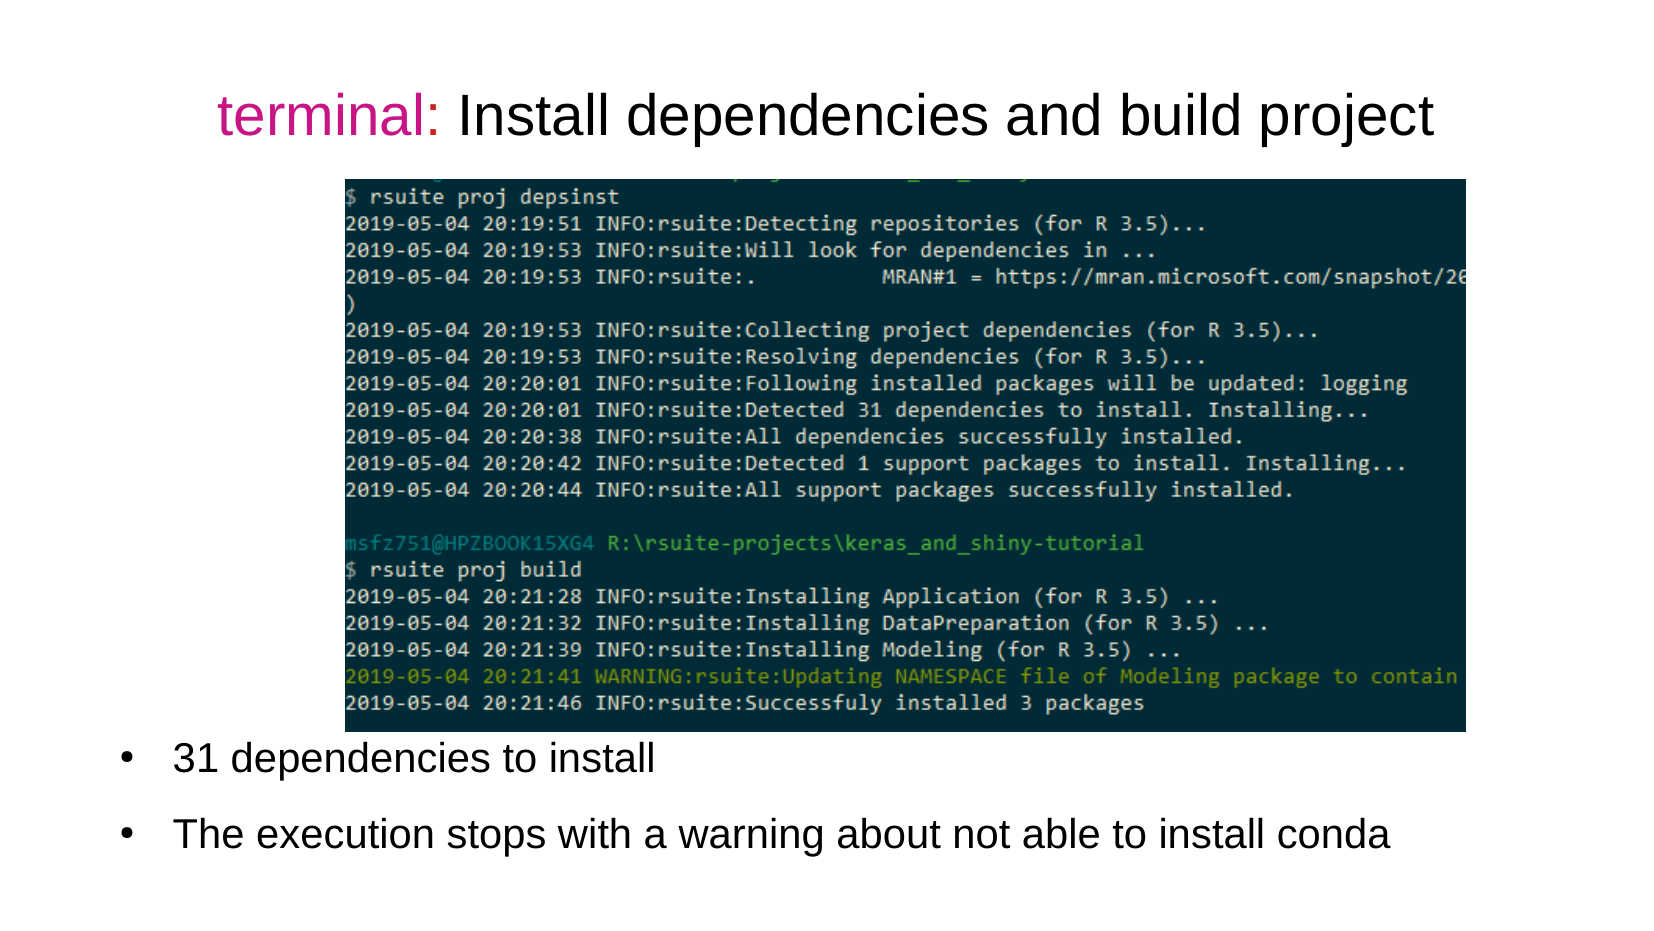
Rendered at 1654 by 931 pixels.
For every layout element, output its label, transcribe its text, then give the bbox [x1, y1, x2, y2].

picture [358, 589, 369, 603]
picture [1047, 273, 1056, 283]
picture [358, 430, 369, 443]
picture [445, 669, 469, 683]
picture [522, 616, 531, 630]
picture [1085, 486, 1093, 496]
picture [872, 220, 920, 235]
picture [1022, 433, 1031, 443]
picture [771, 217, 781, 230]
picture [408, 403, 419, 417]
picture [1161, 588, 1167, 608]
picture [783, 220, 806, 230]
picture [484, 589, 494, 603]
picture [697, 481, 705, 496]
picture [484, 376, 494, 390]
picture [597, 350, 605, 363]
picture [384, 430, 394, 443]
picture [633, 403, 645, 417]
picture [1096, 589, 1107, 603]
picture [1197, 273, 1207, 283]
picture [345, 188, 355, 206]
picture [408, 616, 419, 630]
picture [633, 456, 645, 470]
picture [834, 535, 843, 551]
picture [383, 350, 394, 363]
picture [1035, 646, 1045, 656]
picture [521, 456, 531, 470]
picture [822, 215, 831, 230]
picture [721, 646, 732, 656]
picture [1047, 348, 1057, 363]
picture [1085, 428, 1093, 443]
picture [935, 593, 943, 603]
picture [708, 430, 718, 443]
picture [846, 668, 882, 688]
picture [822, 539, 831, 550]
picture [633, 217, 645, 230]
picture [518, 536, 527, 550]
picture [345, 561, 356, 579]
picture [1046, 379, 1070, 395]
picture [408, 350, 419, 363]
picture [1071, 268, 1081, 285]
picture [496, 616, 507, 630]
picture [746, 350, 770, 363]
picture [1260, 376, 1268, 390]
picture [745, 243, 757, 257]
picture [484, 403, 493, 417]
picture [846, 379, 857, 395]
picture [1322, 375, 1331, 390]
picture [521, 188, 557, 208]
picture [608, 376, 630, 390]
picture [921, 616, 993, 634]
picture [1134, 273, 1143, 283]
picture [946, 699, 956, 710]
picture [559, 217, 568, 230]
picture [822, 375, 831, 390]
picture [871, 483, 881, 496]
picture [446, 589, 469, 603]
picture [946, 593, 956, 603]
picture [872, 539, 882, 550]
picture [496, 270, 507, 283]
picture [609, 536, 619, 550]
picture [1209, 483, 1218, 496]
picture [608, 243, 630, 257]
picture [1034, 273, 1045, 288]
picture [534, 616, 543, 630]
picture [1021, 379, 1031, 390]
picture [958, 646, 968, 656]
picture [472, 566, 495, 576]
picture [796, 619, 806, 630]
picture [358, 483, 380, 496]
picture [559, 193, 568, 204]
picture [659, 699, 693, 710]
picture [697, 428, 706, 443]
picture [371, 669, 394, 683]
picture [1271, 375, 1293, 390]
picture [422, 589, 430, 603]
picture [446, 403, 469, 417]
picture [883, 270, 956, 283]
picture [484, 270, 493, 283]
picture [783, 699, 793, 710]
picture [971, 353, 981, 363]
picture [496, 243, 507, 257]
picture [572, 350, 581, 363]
picture [1096, 614, 1106, 630]
picture [1058, 486, 1070, 496]
picture [871, 242, 882, 257]
picture [659, 406, 693, 417]
picture [1246, 268, 1257, 283]
picture [571, 589, 582, 603]
picture [446, 456, 469, 470]
picture [358, 270, 381, 283]
picture [1209, 380, 1218, 390]
picture [347, 643, 357, 656]
picture [1146, 406, 1156, 417]
picture [771, 699, 781, 710]
picture [497, 188, 505, 208]
picture [810, 641, 818, 656]
picture [746, 669, 756, 683]
picture [1383, 672, 1406, 683]
picture [695, 536, 705, 550]
picture [971, 433, 993, 443]
picture [708, 350, 718, 363]
picture [572, 456, 582, 470]
picture [608, 270, 630, 283]
picture [633, 323, 645, 337]
picture [608, 456, 630, 470]
picture [484, 643, 494, 656]
picture [659, 433, 669, 443]
picture [1172, 616, 1181, 630]
picture [947, 641, 956, 656]
picture [1135, 481, 1143, 496]
picture [496, 456, 507, 470]
picture [971, 406, 993, 417]
picture [347, 696, 355, 710]
picture [721, 273, 732, 283]
picture [608, 323, 630, 337]
picture [559, 430, 568, 443]
picture [709, 243, 718, 257]
picture [1109, 486, 1118, 496]
picture [345, 217, 357, 230]
picture [771, 535, 780, 554]
picture [708, 643, 718, 656]
picture [446, 696, 469, 710]
picture [1147, 433, 1156, 443]
picture [996, 379, 1018, 395]
picture [747, 403, 770, 417]
picture [1160, 459, 1168, 470]
picture [1235, 481, 1243, 496]
picture [559, 323, 568, 337]
picture [1046, 536, 1056, 550]
picture [1033, 459, 1043, 470]
picture [772, 375, 781, 390]
picture [1071, 536, 1081, 550]
picture [860, 456, 869, 470]
picture [560, 561, 568, 576]
picture [858, 539, 869, 550]
picture [996, 246, 1018, 257]
picture [1046, 619, 1068, 630]
picture [672, 646, 693, 656]
picture [1421, 672, 1431, 683]
picture [458, 566, 469, 581]
picture [835, 593, 843, 603]
picture [446, 350, 469, 363]
picture [772, 428, 781, 443]
picture [608, 483, 631, 496]
picture [885, 459, 893, 470]
picture [597, 616, 605, 630]
picture [1171, 326, 1182, 337]
picture [659, 326, 693, 337]
picture [358, 456, 369, 470]
picture [721, 459, 732, 470]
picture [697, 614, 705, 630]
picture [1197, 455, 1206, 470]
picture [1161, 215, 1167, 235]
picture [672, 539, 681, 550]
picture [521, 589, 544, 603]
picture [534, 243, 544, 257]
picture [421, 669, 430, 683]
picture [897, 379, 906, 390]
picture [708, 539, 719, 550]
picture [408, 217, 419, 230]
picture [572, 616, 581, 630]
picture [883, 379, 893, 390]
picture [496, 483, 507, 496]
picture [846, 220, 857, 235]
picture [697, 401, 705, 417]
picture [1221, 406, 1231, 417]
picture [821, 486, 844, 501]
picture [446, 430, 469, 443]
picture [358, 643, 381, 656]
picture [608, 350, 630, 363]
picture [433, 566, 444, 576]
picture [983, 322, 993, 337]
picture [1284, 273, 1293, 283]
picture [1071, 699, 1081, 710]
picture [1334, 669, 1343, 683]
picture [1235, 406, 1243, 417]
picture [571, 430, 582, 443]
picture [1271, 668, 1282, 683]
picture [1059, 403, 1068, 417]
picture [1098, 401, 1105, 417]
picture [1097, 481, 1107, 496]
picture [1409, 273, 1420, 283]
picture [421, 563, 430, 576]
title terminal: Install dependencies and build project [82, 37, 1571, 193]
picture [659, 220, 669, 230]
picture [422, 430, 430, 443]
picture [1197, 428, 1206, 443]
picture [484, 323, 494, 337]
picture [522, 403, 530, 417]
picture [446, 616, 469, 630]
picture [597, 270, 605, 283]
picture [960, 433, 968, 443]
picture [672, 353, 693, 363]
picture [959, 456, 968, 470]
picture [861, 694, 867, 710]
picture [1122, 589, 1131, 603]
picture [522, 243, 531, 257]
picture [935, 433, 943, 443]
picture [1146, 459, 1156, 470]
picture [758, 593, 768, 603]
picture [1009, 539, 1018, 550]
picture [1283, 672, 1293, 683]
picture [1110, 643, 1118, 656]
picture [784, 353, 795, 363]
picture [772, 593, 781, 603]
picture [672, 220, 693, 230]
picture [996, 326, 1043, 341]
picture [998, 641, 1005, 661]
picture [1160, 348, 1167, 368]
picture [1221, 375, 1243, 395]
picture [1046, 668, 1056, 683]
picture [558, 403, 580, 417]
picture [1296, 672, 1320, 688]
picture [1035, 348, 1043, 368]
picture [347, 270, 357, 283]
picture [961, 694, 968, 710]
picture [872, 375, 881, 390]
picture [534, 696, 543, 710]
picture [633, 589, 645, 603]
picture [1134, 433, 1143, 443]
picture [895, 669, 994, 683]
picture [922, 322, 956, 341]
picture [1046, 215, 1057, 230]
picture [521, 376, 532, 390]
picture [1110, 535, 1118, 550]
picture [659, 593, 693, 603]
picture [871, 433, 893, 443]
picture [1097, 273, 1107, 283]
picture [810, 614, 818, 630]
picture [535, 536, 543, 550]
picture [1173, 401, 1181, 417]
picture [997, 593, 1018, 603]
picture [1197, 616, 1206, 630]
picture [1121, 699, 1132, 710]
picture [760, 428, 768, 443]
picture [358, 350, 381, 363]
picture [935, 215, 943, 230]
picture [747, 456, 770, 470]
picture [935, 375, 943, 390]
picture [559, 643, 568, 656]
picture [345, 430, 357, 443]
picture [1434, 668, 1456, 683]
picture [409, 589, 419, 603]
picture [534, 669, 544, 683]
picture [1034, 375, 1045, 390]
picture [972, 539, 981, 550]
picture [1010, 486, 1018, 496]
picture [484, 243, 494, 257]
picture [1259, 481, 1281, 496]
picture [1346, 672, 1357, 683]
picture [559, 376, 572, 390]
picture [522, 643, 531, 656]
picture [1035, 215, 1043, 235]
picture [410, 561, 418, 576]
picture [846, 646, 856, 656]
picture [809, 588, 818, 603]
picture [422, 483, 430, 496]
picture [747, 643, 756, 656]
picture [384, 403, 394, 417]
picture [1122, 326, 1131, 337]
picture [1021, 406, 1032, 417]
picture [358, 217, 369, 230]
picture [708, 270, 718, 283]
picture [409, 376, 419, 390]
picture [833, 353, 843, 363]
picture [758, 619, 768, 630]
picture [534, 323, 544, 337]
picture [408, 430, 419, 443]
picture [810, 242, 818, 257]
picture [347, 539, 357, 550]
picture [759, 379, 770, 390]
picture [484, 217, 494, 230]
picture [571, 669, 581, 683]
picture [1123, 641, 1129, 661]
picture [358, 243, 369, 257]
picture [697, 348, 706, 363]
picture [483, 669, 507, 683]
picture [1109, 406, 1118, 417]
picture [408, 669, 419, 683]
picture [847, 535, 857, 550]
picture [1209, 428, 1231, 443]
picture [835, 322, 843, 337]
picture [659, 353, 669, 363]
picture [1310, 455, 1318, 470]
picture [1096, 350, 1107, 363]
picture [1122, 217, 1131, 230]
picture [896, 486, 918, 501]
picture [597, 430, 605, 443]
picture [922, 696, 943, 710]
picture [972, 276, 982, 280]
picture [1147, 217, 1156, 230]
picture [1184, 459, 1193, 470]
picture [597, 376, 605, 390]
picture [1209, 323, 1220, 337]
picture [410, 188, 417, 204]
picture [496, 217, 507, 230]
picture [1109, 326, 1120, 337]
picture [1096, 433, 1107, 448]
picture [1285, 456, 1293, 470]
picture [384, 456, 394, 470]
picture [484, 430, 494, 443]
picture [1171, 433, 1181, 443]
picture [1109, 699, 1120, 714]
picture [672, 433, 693, 443]
picture [446, 217, 469, 230]
picture [383, 643, 394, 656]
picture [785, 242, 793, 257]
picture [947, 375, 956, 390]
picture [697, 268, 705, 283]
picture [358, 696, 380, 710]
picture [846, 326, 870, 341]
picture [1184, 668, 1193, 683]
picture [595, 669, 655, 683]
picture [597, 217, 605, 230]
picture [697, 641, 706, 656]
picture [572, 376, 582, 390]
picture [1274, 322, 1279, 341]
picture [608, 430, 630, 443]
picture [1258, 406, 1268, 417]
picture [1147, 589, 1156, 603]
picture [910, 376, 918, 390]
picture [659, 273, 693, 283]
picture [846, 699, 852, 710]
picture [358, 376, 369, 390]
picture [1321, 268, 1331, 285]
picture [1110, 273, 1120, 283]
picture [408, 323, 419, 337]
picture [835, 641, 843, 656]
picture [460, 536, 466, 550]
picture [572, 188, 580, 204]
picture [1084, 694, 1106, 710]
picture [608, 589, 630, 603]
picture [597, 243, 605, 257]
picture [1298, 401, 1306, 417]
picture [783, 668, 831, 688]
picture [1009, 433, 1020, 443]
picture [1146, 616, 1157, 630]
picture [985, 486, 993, 496]
picture [384, 323, 394, 337]
picture [985, 215, 993, 230]
picture [785, 322, 793, 337]
picture [633, 430, 645, 443]
picture [1035, 588, 1043, 608]
picture [533, 456, 545, 470]
picture [797, 348, 806, 363]
picture [422, 350, 430, 363]
picture [1135, 535, 1143, 550]
picture [422, 217, 430, 230]
picture [1385, 268, 1406, 283]
picture [783, 403, 818, 417]
picture [1246, 379, 1256, 390]
picture [809, 456, 818, 470]
picture [422, 456, 430, 470]
picture [697, 375, 706, 390]
picture [996, 406, 1006, 417]
picture [1033, 668, 1043, 683]
picture [1046, 486, 1056, 496]
picture [1120, 668, 1170, 683]
picture [496, 589, 507, 603]
picture [397, 536, 405, 543]
picture [846, 486, 870, 496]
picture [709, 323, 718, 337]
picture [533, 350, 544, 363]
picture [1059, 643, 1070, 656]
picture [721, 619, 732, 630]
picture [1434, 268, 1444, 285]
picture [409, 456, 419, 470]
picture [1196, 672, 1220, 688]
picture [633, 270, 645, 283]
picture [521, 350, 531, 363]
picture [1071, 379, 1082, 390]
picture [633, 243, 645, 257]
picture [908, 699, 918, 709]
picture [559, 589, 569, 603]
picture [921, 433, 932, 443]
picture [572, 217, 582, 230]
picture [372, 456, 381, 470]
picture [347, 403, 355, 417]
picture [522, 323, 531, 337]
picture [1021, 270, 1031, 283]
picture [1135, 455, 1143, 470]
picture [1072, 428, 1081, 443]
picture [746, 483, 757, 496]
picture [1085, 643, 1093, 656]
picture [896, 401, 968, 421]
picture [771, 403, 781, 417]
picture [709, 217, 718, 230]
picture [996, 353, 1007, 363]
picture [1146, 486, 1157, 501]
picture [1047, 428, 1057, 443]
picture [633, 376, 645, 390]
picture [1046, 459, 1070, 475]
picture [746, 430, 757, 443]
picture [922, 220, 931, 230]
picture [697, 694, 705, 710]
picture [1010, 401, 1018, 417]
picture [721, 220, 732, 230]
picture [423, 536, 430, 550]
picture [1122, 350, 1131, 363]
picture [772, 646, 781, 656]
picture [411, 536, 418, 543]
picture [559, 696, 582, 710]
picture [833, 669, 843, 683]
picture [347, 243, 356, 257]
picture [1409, 669, 1419, 683]
picture [1184, 486, 1193, 496]
picture [1021, 455, 1032, 470]
picture [408, 483, 419, 496]
picture [1273, 401, 1281, 417]
picture [797, 379, 820, 390]
picture [721, 699, 732, 710]
picture [835, 615, 843, 630]
picture [758, 672, 769, 683]
picture [484, 616, 493, 630]
picture [821, 242, 857, 257]
picture [659, 619, 693, 630]
picture [1035, 433, 1043, 443]
picture [783, 539, 794, 550]
picture [697, 668, 743, 683]
picture [422, 616, 430, 630]
picture [846, 353, 857, 368]
picture [760, 481, 768, 496]
picture [384, 483, 394, 496]
picture [534, 643, 544, 656]
picture [910, 428, 918, 443]
picture [522, 483, 530, 496]
picture [597, 643, 605, 656]
picture [384, 243, 394, 257]
picture [834, 694, 844, 709]
picture [1060, 220, 1082, 230]
picture [347, 350, 357, 363]
picture [997, 669, 1006, 683]
picture [883, 589, 920, 608]
picture [1009, 641, 1020, 656]
picture [1184, 273, 1193, 283]
picture [708, 696, 718, 710]
picture [1221, 486, 1231, 496]
picture [884, 616, 906, 630]
picture [1110, 459, 1120, 470]
picture [358, 323, 369, 337]
picture [783, 459, 806, 470]
picture [934, 535, 956, 550]
picture [572, 270, 581, 283]
picture [372, 376, 394, 390]
picture [721, 593, 732, 603]
picture [883, 641, 918, 656]
picture [522, 696, 530, 710]
picture [772, 242, 781, 257]
picture [597, 696, 606, 710]
picture [496, 350, 507, 363]
picture [747, 616, 756, 630]
picture [810, 699, 818, 710]
picture [1159, 430, 1168, 443]
picture [659, 459, 693, 470]
picture [372, 243, 381, 257]
picture [872, 403, 881, 417]
picture [446, 483, 469, 496]
picture [708, 483, 718, 496]
picture [721, 406, 732, 417]
picture [485, 536, 493, 550]
picture [496, 403, 507, 417]
picture [1035, 242, 1043, 257]
picture [659, 486, 693, 496]
picture [484, 696, 493, 710]
picture [597, 323, 605, 337]
picture [547, 561, 555, 576]
picture [1159, 322, 1169, 337]
picture [1247, 456, 1256, 470]
picture [1072, 459, 1081, 470]
picture [1447, 270, 1456, 283]
picture [1173, 268, 1181, 283]
picture [597, 456, 605, 470]
picture [1010, 353, 1018, 363]
picture [772, 353, 781, 363]
picture [658, 669, 682, 683]
picture [572, 243, 581, 257]
picture [1035, 406, 1043, 417]
picture [659, 246, 693, 257]
picture [985, 348, 993, 363]
picture [747, 589, 756, 603]
picture [1310, 273, 1320, 283]
picture [575, 542, 581, 550]
picture [1171, 668, 1181, 683]
picture [996, 433, 1006, 443]
picture [822, 588, 831, 603]
picture [859, 646, 870, 661]
picture [1046, 699, 1068, 714]
picture [709, 589, 718, 603]
picture [973, 694, 980, 710]
picture [1210, 403, 1218, 417]
picture [597, 193, 606, 204]
picture [1235, 323, 1243, 337]
picture [1085, 615, 1092, 634]
picture [533, 430, 545, 443]
picture [747, 539, 770, 550]
picture [1071, 406, 1082, 417]
picture [348, 295, 354, 315]
picture [1046, 246, 1057, 257]
picture [1059, 433, 1068, 443]
picture [1135, 699, 1143, 710]
picture [358, 403, 380, 417]
picture [946, 217, 956, 230]
picture [1096, 217, 1107, 230]
picture [521, 430, 532, 443]
picture [710, 376, 718, 390]
picture [384, 696, 394, 710]
picture [1209, 273, 1231, 283]
picture [559, 350, 568, 363]
picture [921, 481, 956, 496]
picture [1147, 375, 1156, 390]
picture [533, 403, 545, 417]
picture [747, 376, 755, 390]
picture [1309, 406, 1332, 421]
picture [958, 593, 968, 603]
picture [846, 619, 870, 634]
picture [958, 375, 981, 390]
picture [772, 456, 781, 470]
picture [797, 539, 805, 550]
picture [1097, 322, 1106, 337]
list 31 dependencies to install The execution stops with a warning about not able to install conda [101, 735, 1591, 901]
picture [409, 243, 419, 257]
picture [785, 375, 793, 390]
picture [484, 456, 494, 470]
picture [997, 535, 1006, 550]
picture [821, 455, 843, 470]
picture [558, 456, 569, 470]
picture [1148, 322, 1155, 341]
picture [708, 403, 718, 417]
picture [971, 486, 982, 496]
picture [1233, 672, 1268, 688]
picture [1185, 326, 1195, 337]
picture [1135, 375, 1143, 390]
picture [697, 215, 706, 230]
picture [1296, 459, 1306, 470]
picture [1384, 379, 1408, 395]
picture [721, 379, 732, 390]
picture [345, 589, 357, 603]
picture [422, 643, 430, 656]
picture [608, 643, 630, 656]
picture [1123, 481, 1130, 496]
picture [959, 220, 982, 230]
picture [384, 270, 394, 283]
picture [758, 646, 768, 656]
picture [1372, 375, 1381, 390]
picture [608, 190, 618, 204]
picture [983, 459, 1018, 474]
picture [422, 323, 430, 337]
picture [946, 353, 968, 363]
picture [985, 593, 993, 603]
picture [896, 459, 957, 475]
picture [697, 593, 706, 603]
picture [833, 379, 843, 390]
picture [496, 430, 507, 443]
picture [1160, 401, 1168, 417]
picture [833, 220, 843, 230]
picture [1211, 615, 1217, 634]
picture [559, 243, 568, 257]
picture [396, 193, 402, 204]
picture [1108, 380, 1120, 390]
picture [773, 481, 780, 496]
picture [375, 535, 380, 550]
picture [659, 646, 669, 656]
picture [983, 694, 1006, 710]
picture [1060, 593, 1082, 603]
picture [633, 696, 645, 710]
picture [583, 193, 593, 203]
picture [846, 593, 870, 608]
picture [1122, 375, 1131, 390]
picture [446, 376, 469, 390]
picture [1122, 539, 1131, 550]
picture [783, 643, 793, 656]
picture [1272, 459, 1281, 470]
picture [971, 646, 982, 661]
picture [996, 268, 1018, 283]
picture [1021, 246, 1031, 257]
picture [534, 270, 544, 283]
picture [922, 539, 931, 550]
picture [520, 669, 531, 683]
picture [1020, 668, 1032, 683]
picture [458, 193, 469, 208]
picture [1022, 696, 1031, 710]
picture [1060, 353, 1082, 363]
picture [1084, 268, 1093, 285]
picture [808, 536, 818, 550]
picture [345, 376, 357, 390]
picture [1246, 403, 1256, 417]
picture [1085, 379, 1093, 390]
picture [1109, 619, 1132, 630]
picture [747, 323, 770, 337]
picture [1083, 668, 1107, 683]
picture [634, 535, 643, 551]
picture [447, 536, 451, 549]
picture [796, 646, 806, 656]
picture [1021, 539, 1031, 554]
picture [422, 696, 430, 710]
picture [1072, 486, 1081, 496]
picture [697, 242, 706, 257]
picture [1285, 401, 1293, 417]
picture [721, 246, 732, 257]
picture [597, 403, 606, 417]
picture [422, 270, 430, 283]
picture [721, 326, 732, 337]
picture [1371, 672, 1381, 683]
picture [809, 217, 818, 230]
picture [796, 428, 868, 448]
picture [1160, 273, 1170, 283]
picture [1058, 672, 1069, 683]
picture [1147, 350, 1156, 363]
picture [1097, 456, 1106, 470]
picture [472, 193, 495, 204]
picture [883, 326, 920, 341]
picture [522, 217, 544, 230]
picture [1173, 481, 1181, 496]
picture [446, 323, 469, 337]
picture [1260, 323, 1268, 337]
picture [608, 616, 631, 630]
picture [1083, 539, 1107, 550]
picture [1335, 455, 1343, 470]
picture [1021, 616, 1031, 630]
picture [734, 539, 744, 554]
picture [822, 614, 831, 630]
picture [897, 539, 906, 550]
picture [408, 643, 419, 656]
picture [784, 616, 793, 630]
picture [484, 483, 493, 496]
picture [922, 588, 931, 603]
picture [796, 326, 818, 337]
picture [1060, 246, 1068, 257]
picture [633, 616, 645, 630]
picture [784, 589, 793, 603]
picture [822, 348, 831, 363]
picture [746, 696, 768, 710]
picture [860, 403, 868, 417]
picture [871, 699, 882, 714]
picture [1096, 246, 1106, 257]
picture [396, 566, 405, 576]
picture [633, 483, 645, 496]
picture [372, 193, 393, 204]
picture [521, 270, 531, 283]
picture [1335, 379, 1357, 395]
picture [697, 455, 706, 470]
picture [984, 535, 993, 550]
picture [647, 539, 668, 550]
picture [422, 403, 430, 417]
picture [1359, 459, 1370, 475]
picture [921, 242, 993, 261]
picture [533, 376, 545, 390]
picture [347, 616, 356, 630]
picture [959, 323, 968, 337]
picture [772, 322, 781, 337]
picture [496, 376, 507, 390]
picture [796, 699, 807, 710]
picture [1234, 273, 1245, 283]
picture [921, 646, 932, 656]
picture [1185, 428, 1193, 443]
picture [822, 699, 831, 710]
picture [496, 643, 507, 656]
picture [1121, 273, 1131, 283]
picture [422, 376, 430, 390]
picture [372, 589, 394, 603]
picture [684, 535, 693, 550]
picture [633, 643, 645, 656]
picture [559, 483, 582, 496]
picture [558, 669, 569, 683]
picture [571, 561, 581, 576]
picture [446, 270, 469, 283]
picture [1210, 455, 1218, 470]
picture [422, 243, 430, 257]
picture [697, 322, 705, 337]
picture [997, 619, 1007, 630]
picture [896, 436, 906, 443]
picture [496, 696, 507, 710]
picture [772, 619, 781, 630]
picture [821, 401, 843, 417]
picture [597, 589, 606, 603]
picture [996, 220, 1007, 230]
picture [446, 643, 469, 656]
picture [1122, 406, 1131, 417]
picture [633, 350, 645, 363]
picture [1248, 481, 1256, 496]
picture [921, 379, 931, 390]
picture [1359, 379, 1370, 395]
picture [1459, 270, 1466, 283]
picture [797, 486, 818, 496]
picture [871, 348, 943, 368]
picture [345, 669, 369, 683]
picture [1022, 646, 1032, 656]
picture [446, 243, 469, 257]
picture [571, 643, 582, 656]
picture [497, 561, 505, 581]
picture [1172, 456, 1181, 470]
picture [496, 323, 507, 337]
picture [372, 566, 393, 576]
picture [721, 486, 732, 496]
picture [1297, 273, 1307, 283]
picture [521, 561, 543, 576]
picture [1046, 588, 1057, 603]
picture [384, 217, 394, 230]
picture [822, 641, 831, 656]
picture [709, 456, 718, 470]
picture [796, 593, 806, 603]
picture [1421, 270, 1431, 283]
picture [721, 353, 732, 363]
picture [1021, 486, 1043, 496]
picture [372, 217, 381, 230]
picture [608, 217, 630, 230]
picture [935, 641, 943, 656]
picture [1171, 375, 1195, 390]
picture [884, 246, 907, 257]
picture [372, 430, 381, 443]
picture [347, 323, 356, 337]
picture [1258, 270, 1268, 283]
picture [821, 323, 831, 337]
picture [347, 483, 355, 496]
picture [484, 350, 494, 363]
picture [1259, 459, 1268, 470]
picture [559, 270, 568, 283]
picture [884, 539, 893, 550]
picture [358, 616, 381, 630]
picture [959, 486, 970, 501]
picture [384, 616, 394, 630]
picture [1010, 220, 1018, 230]
picture [1046, 322, 1093, 337]
picture [721, 433, 732, 443]
picture [408, 270, 419, 283]
picture [747, 217, 770, 230]
picture [533, 483, 545, 496]
picture [659, 379, 693, 390]
picture [345, 456, 356, 470]
picture [708, 616, 718, 630]
picture [897, 694, 905, 710]
picture [1322, 455, 1331, 470]
picture [1197, 486, 1206, 496]
picture [372, 323, 381, 337]
picture [1134, 403, 1143, 417]
picture [408, 696, 419, 710]
picture [1008, 619, 1018, 630]
picture [1059, 539, 1068, 550]
picture [608, 696, 631, 710]
picture [809, 353, 819, 363]
picture [608, 403, 631, 417]
picture [1346, 459, 1356, 470]
picture [1335, 273, 1382, 288]
picture [972, 589, 981, 603]
picture [1085, 242, 1093, 257]
picture [760, 242, 768, 257]
picture [559, 616, 568, 630]
picture [1035, 614, 1043, 630]
picture [1122, 428, 1131, 443]
picture [433, 193, 444, 204]
picture [572, 323, 581, 337]
picture [909, 616, 918, 630]
picture [597, 483, 605, 496]
picture [421, 190, 430, 204]
